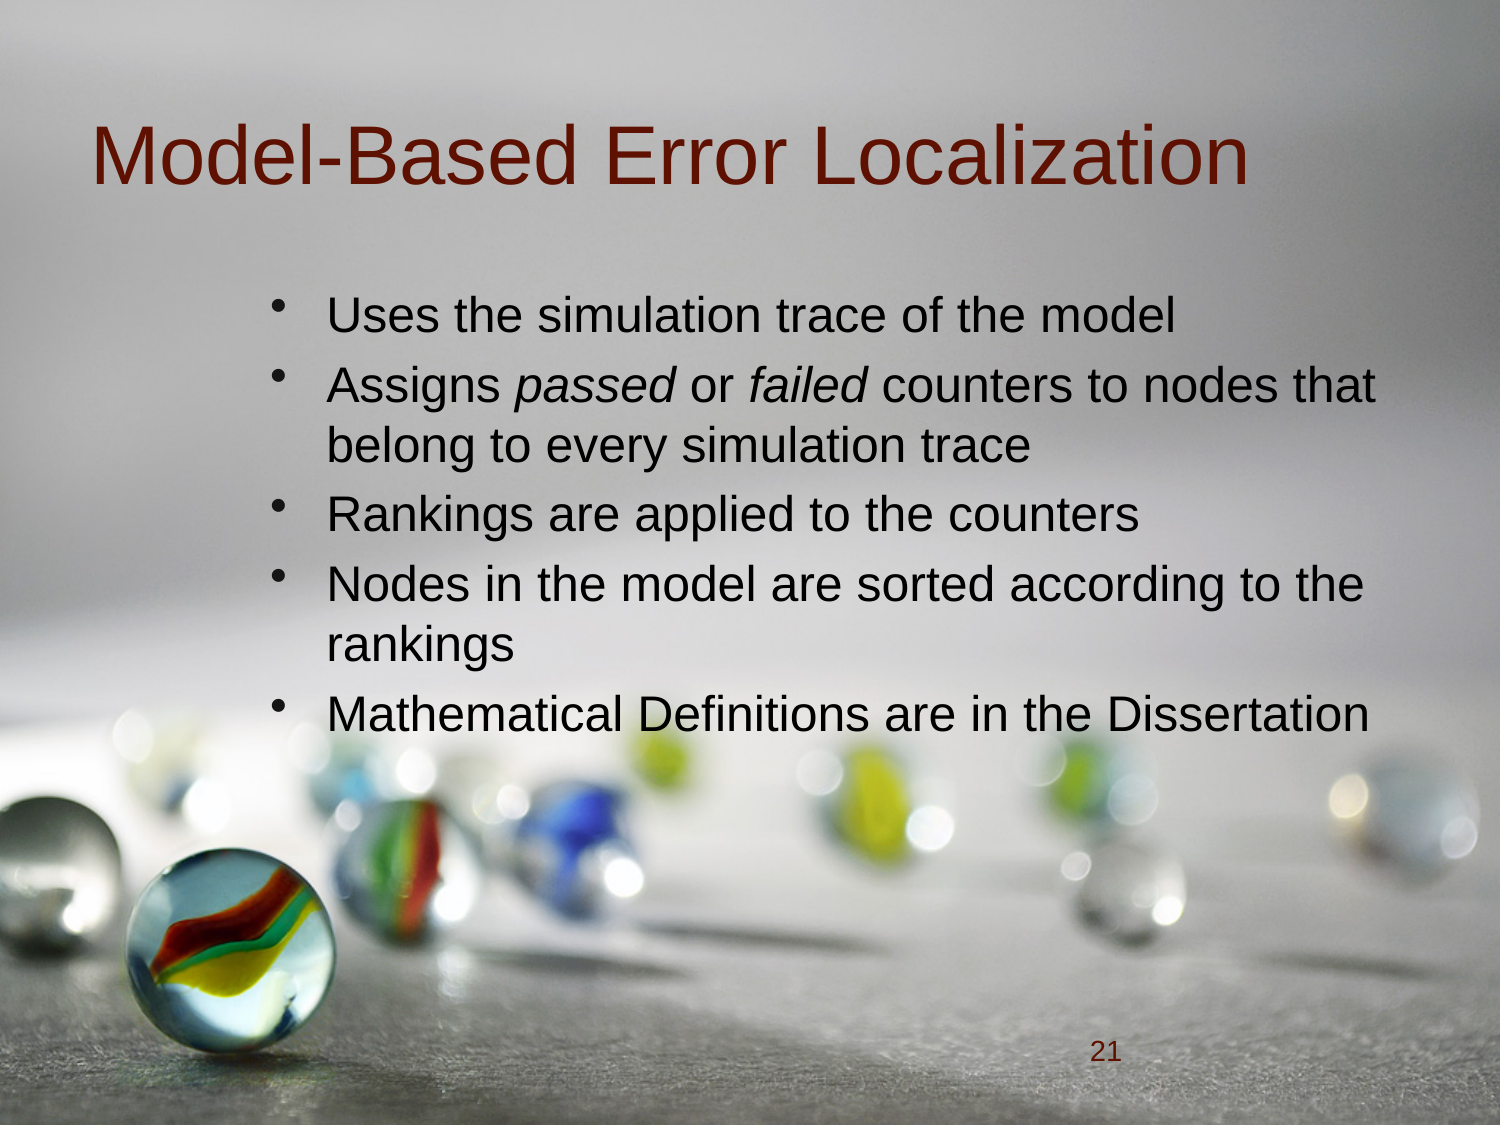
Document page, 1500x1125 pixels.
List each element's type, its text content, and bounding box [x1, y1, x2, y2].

list Uses the simulation trace of the model Assigns passed or failed counters to nodes that belong to every simulation trace Rankings are applied to the counters Nodes in the model are sorted according to the rankings Mathematical Definitions are in the Dissertation [255, 274, 1425, 1017]
title Model-Based Error Localization [75, 57, 1425, 245]
picture [0, 0, 1500, 1125]
